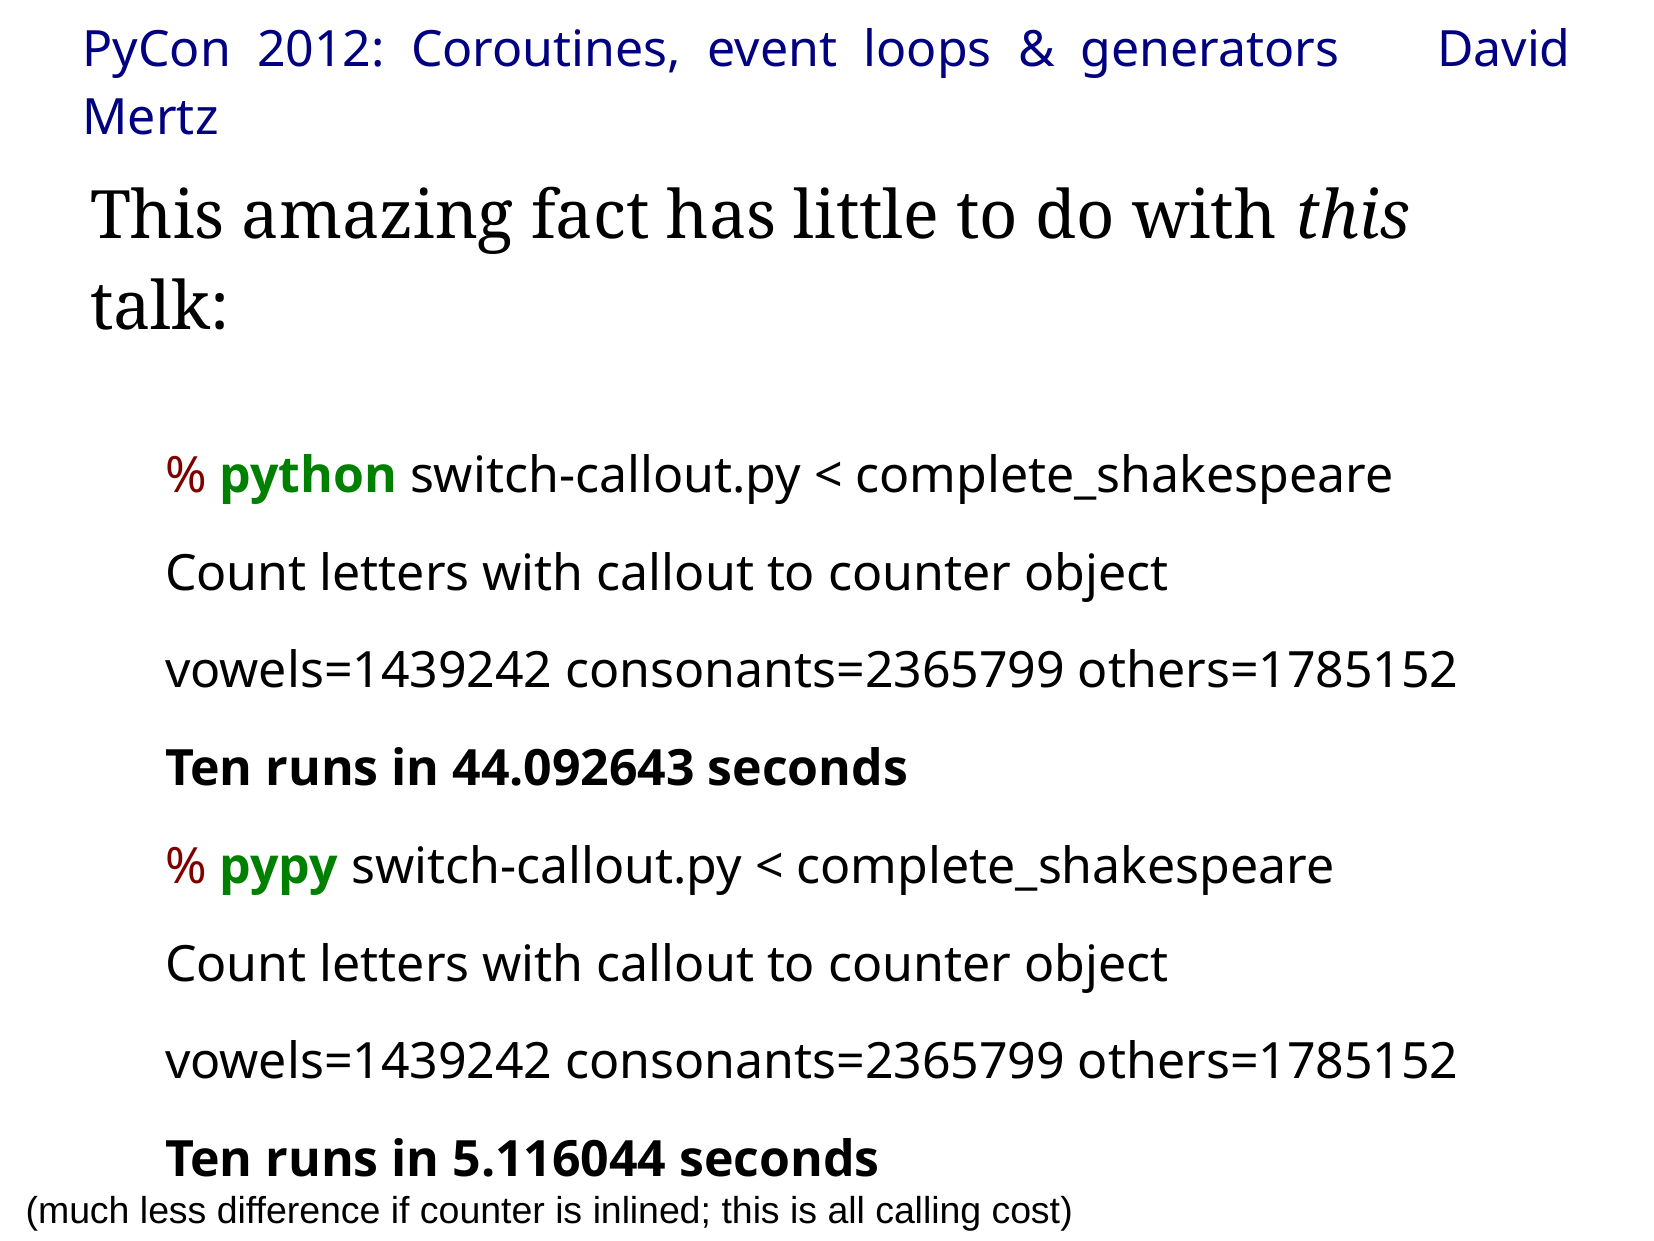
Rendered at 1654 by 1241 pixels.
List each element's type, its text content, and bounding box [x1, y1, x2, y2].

list This amazing fact has little to do with this talk: % python switch-callout.py < complete_shakespeare Count letters with callout to counter object vowels=1439242 consonants=2365799 others=1785152 Ten runs in 44.092643 seconds % pypy switch-callout.py < complete_shakespeare Count letters with callout to counter object vowels=1439242 consonants=2365799 others=1785152 Ten runs in 5.116044 seconds [90, 167, 1561, 1111]
text_box (much less difference if counter is inlined; this is all calling cost) [10, 1182, 1091, 1235]
title PyCon 2012: Coroutines, event loops & generators David Mertz [82, 49, 1571, 113]
